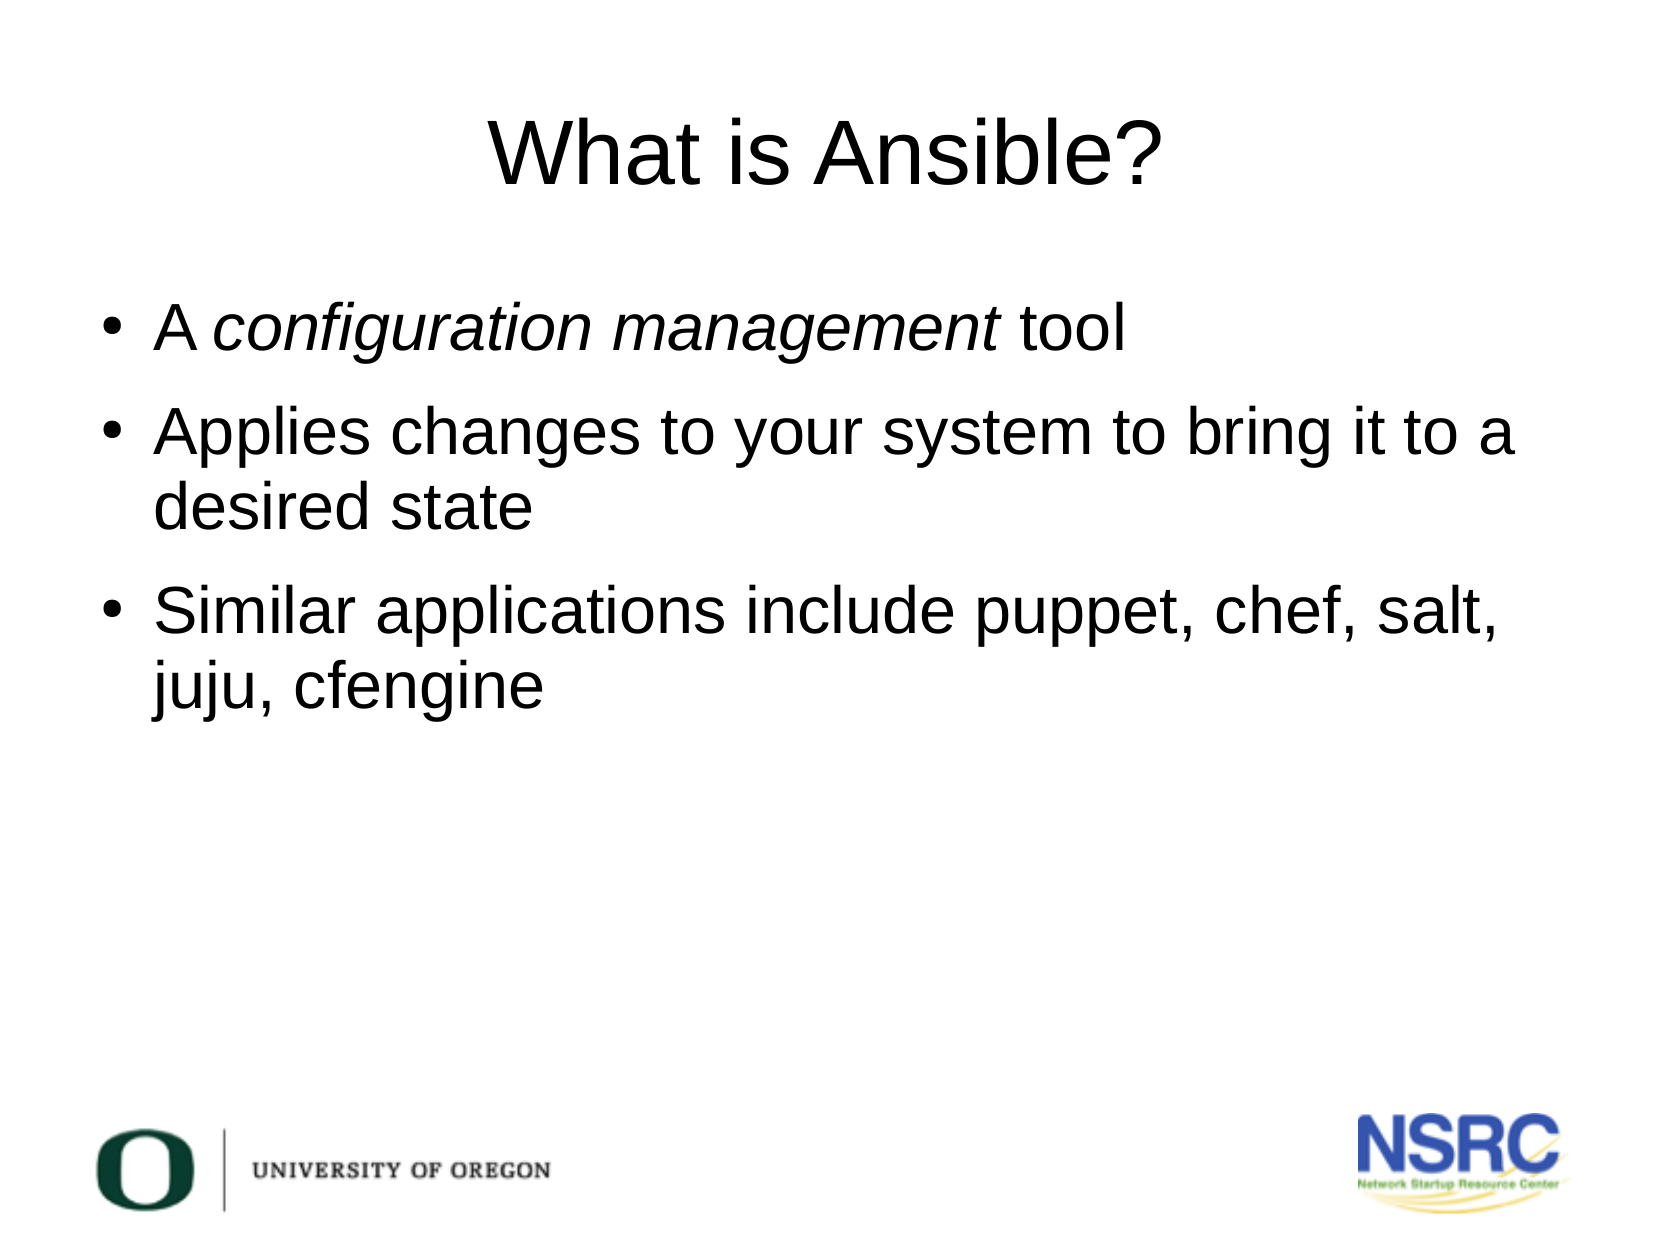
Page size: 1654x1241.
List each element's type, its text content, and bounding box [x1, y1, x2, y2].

list A configuration management tool Applies changes to your system to bring it to a desired state Similar applications include puppet, chef, salt, juju, cfengine [82, 290, 1571, 1010]
picture [82, 1125, 566, 1216]
title What is Ansible? [82, 49, 1571, 257]
picture [1358, 1113, 1571, 1216]
